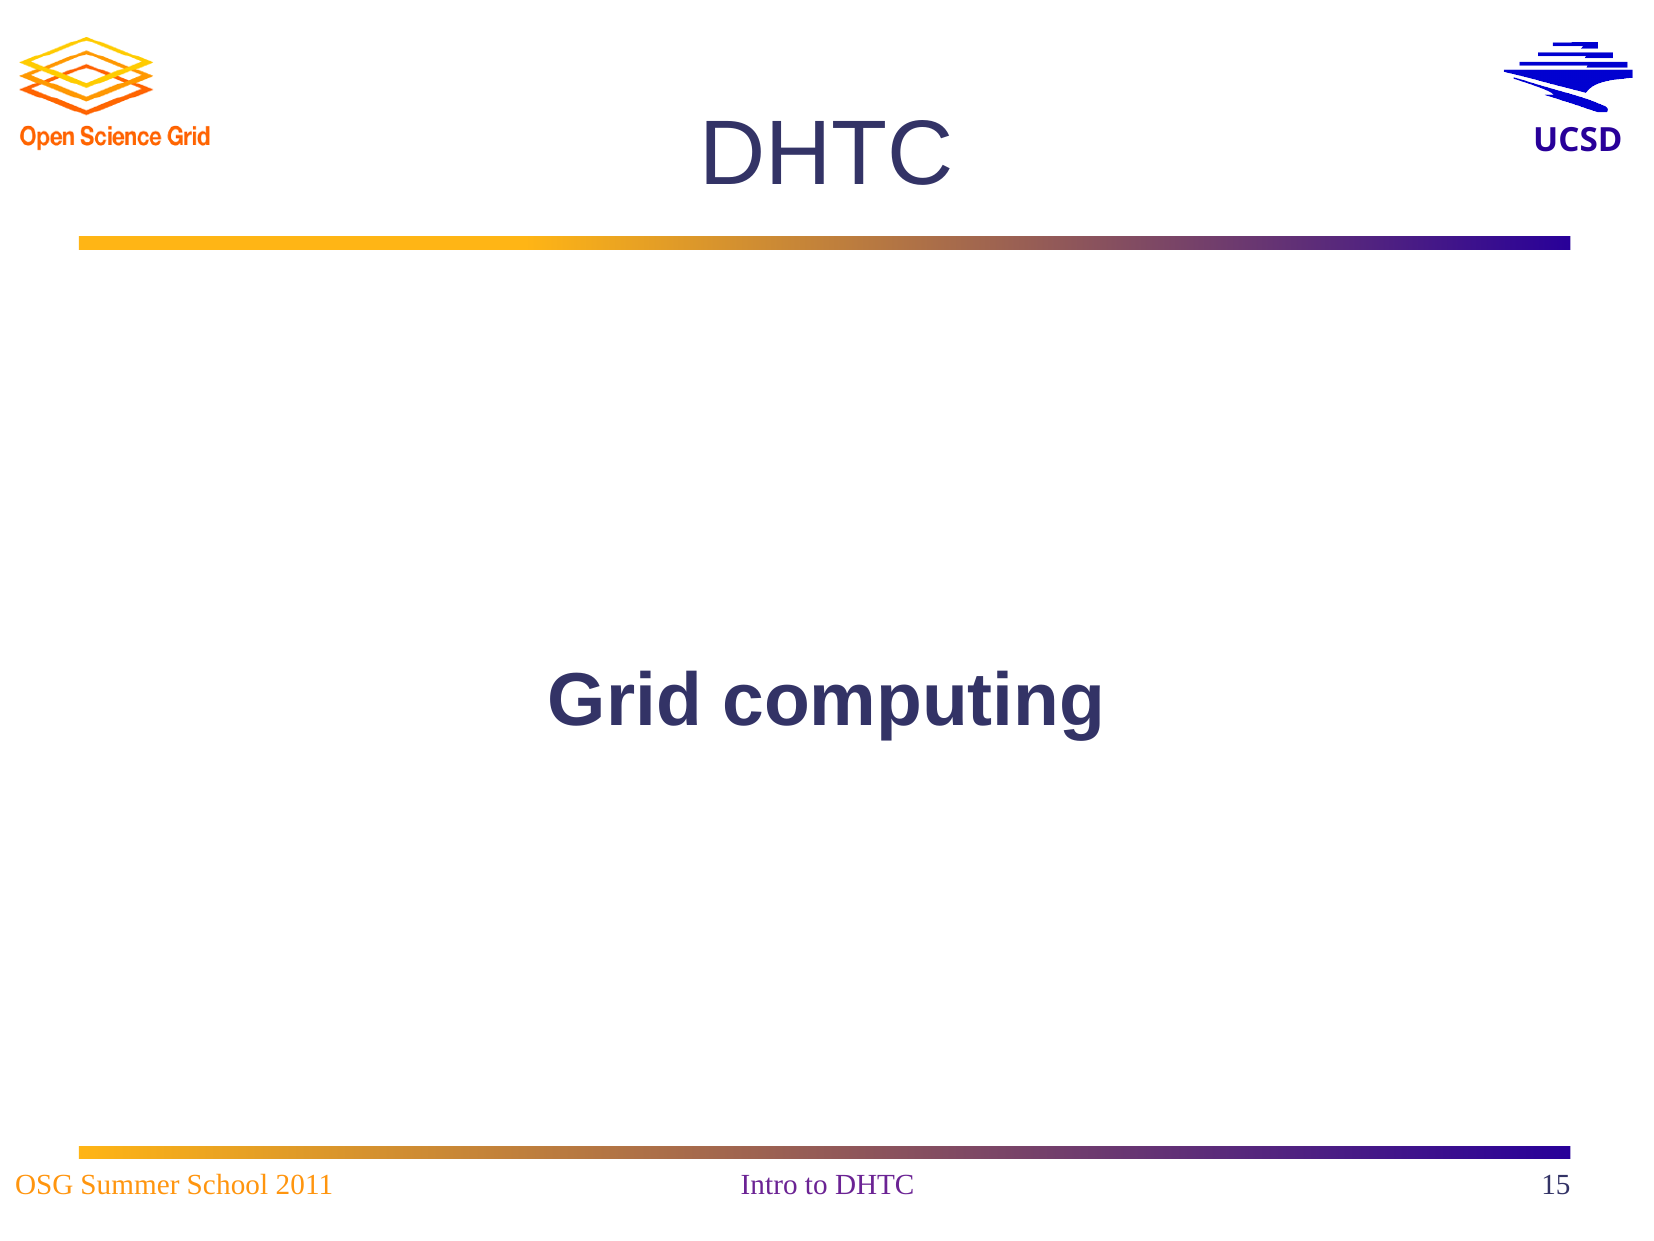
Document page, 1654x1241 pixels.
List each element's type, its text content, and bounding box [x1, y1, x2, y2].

subtitle Grid computing [82, 290, 1571, 1109]
picture [1495, 42, 1637, 118]
title DHTC [82, 49, 1571, 257]
picture [0, 14, 229, 167]
